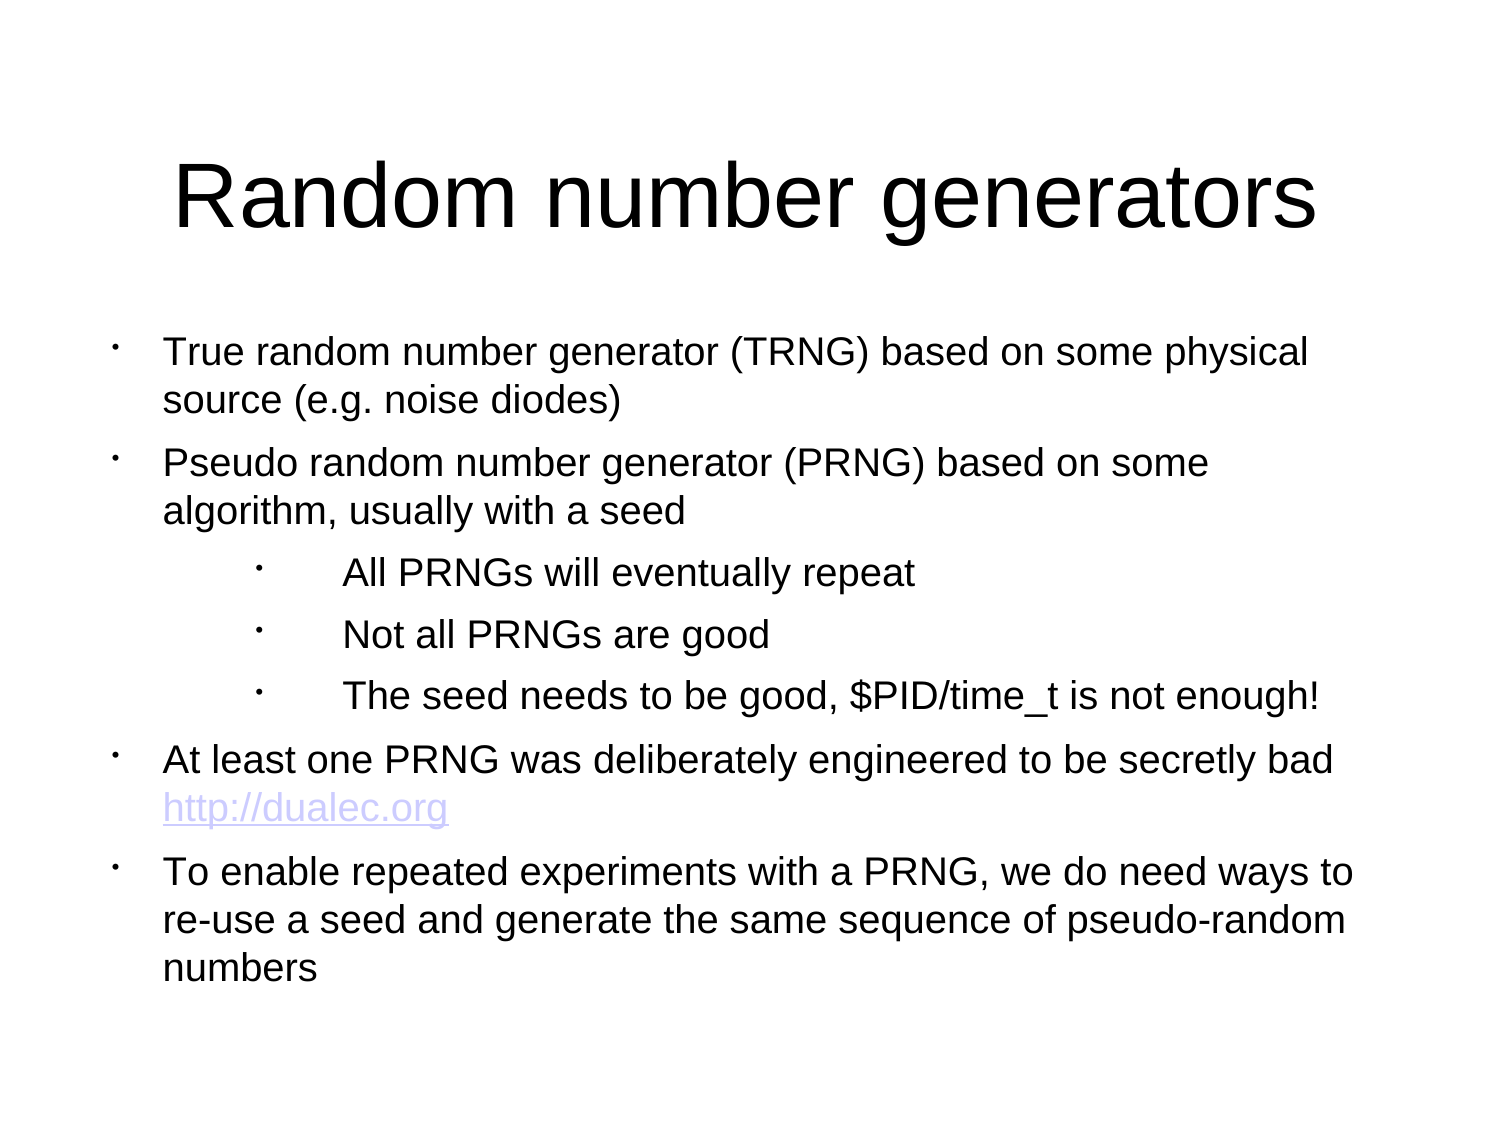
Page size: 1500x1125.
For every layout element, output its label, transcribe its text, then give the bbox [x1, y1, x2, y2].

list True random number generator (TRNG) based on some physical source (e.g. noise diodes) Pseudo random number generator (PRNG) based on some algorithm, usually with a seed All PRNGs will eventually repeat Not all PRNGs are good The seed needs to be good, $PID/time_t is not enough! At least one PRNG was deliberately engineered to be secretly bad http://dualec.org To enable repeated experiments with a PRNG, we do need ways to re-use a seed and generate the same sequence of pseudo-random numbers [112, 324, 1381, 994]
title Random number generators [112, 99, 1381, 281]
